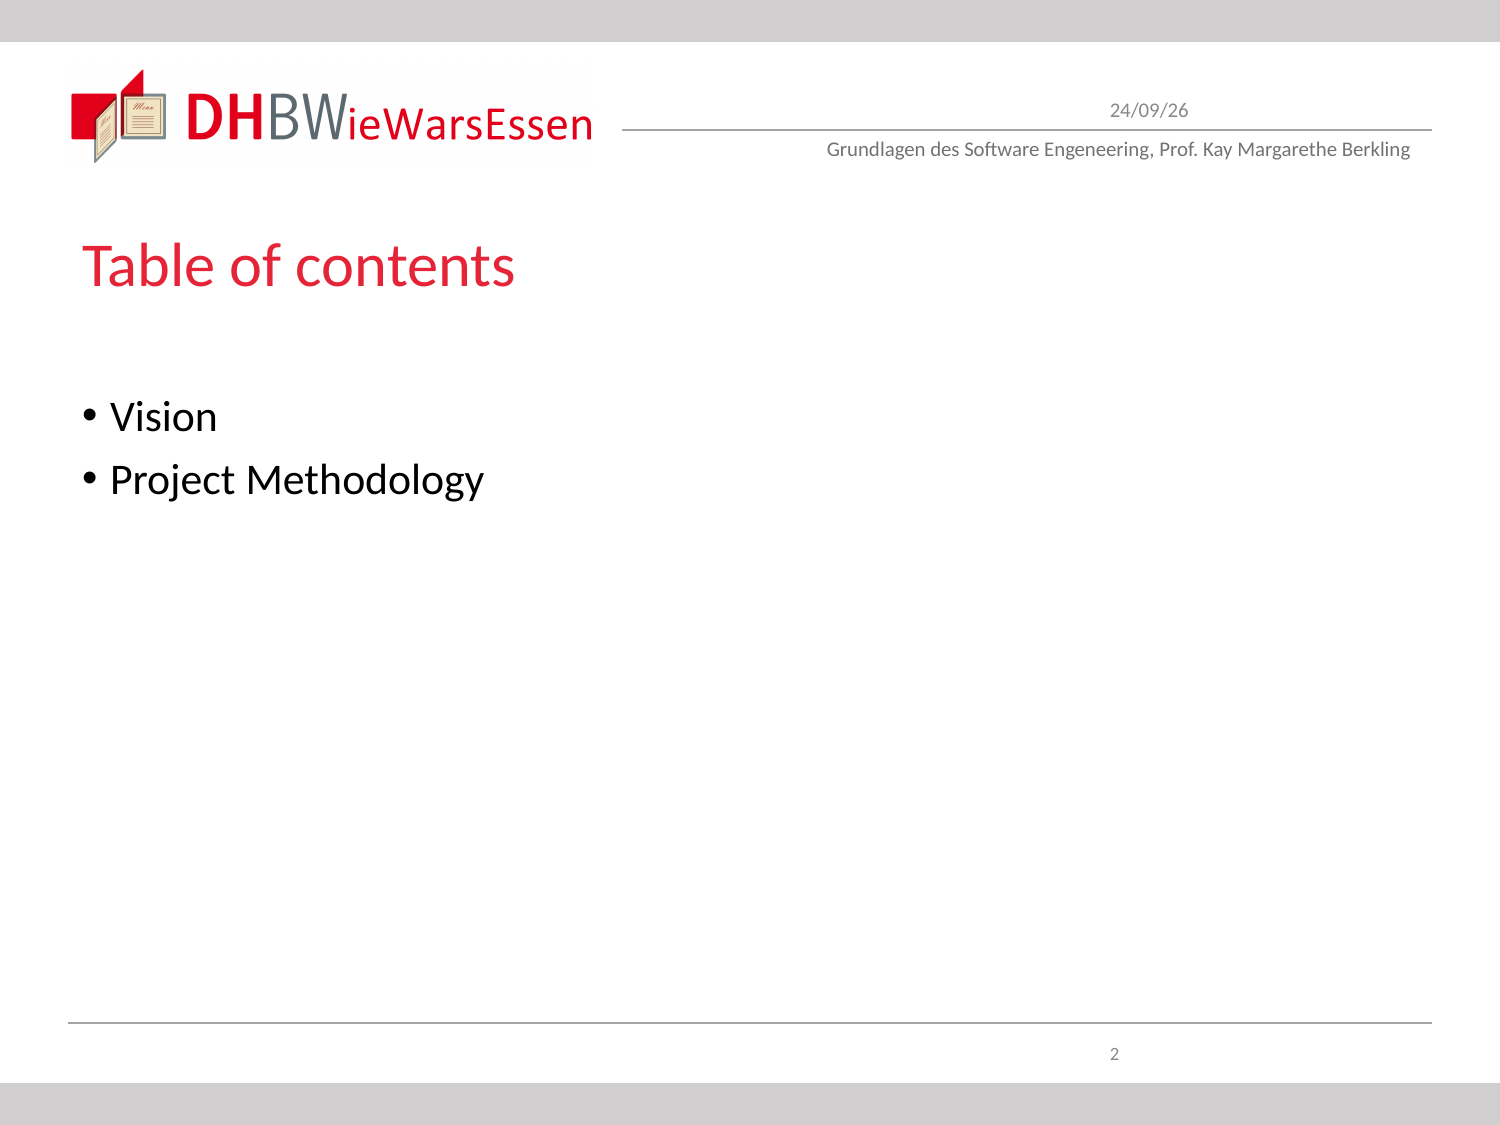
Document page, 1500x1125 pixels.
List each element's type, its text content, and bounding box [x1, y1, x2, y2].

list Table of contents [67, 224, 1433, 344]
list Vision Project Methodology [67, 386, 1433, 1002]
